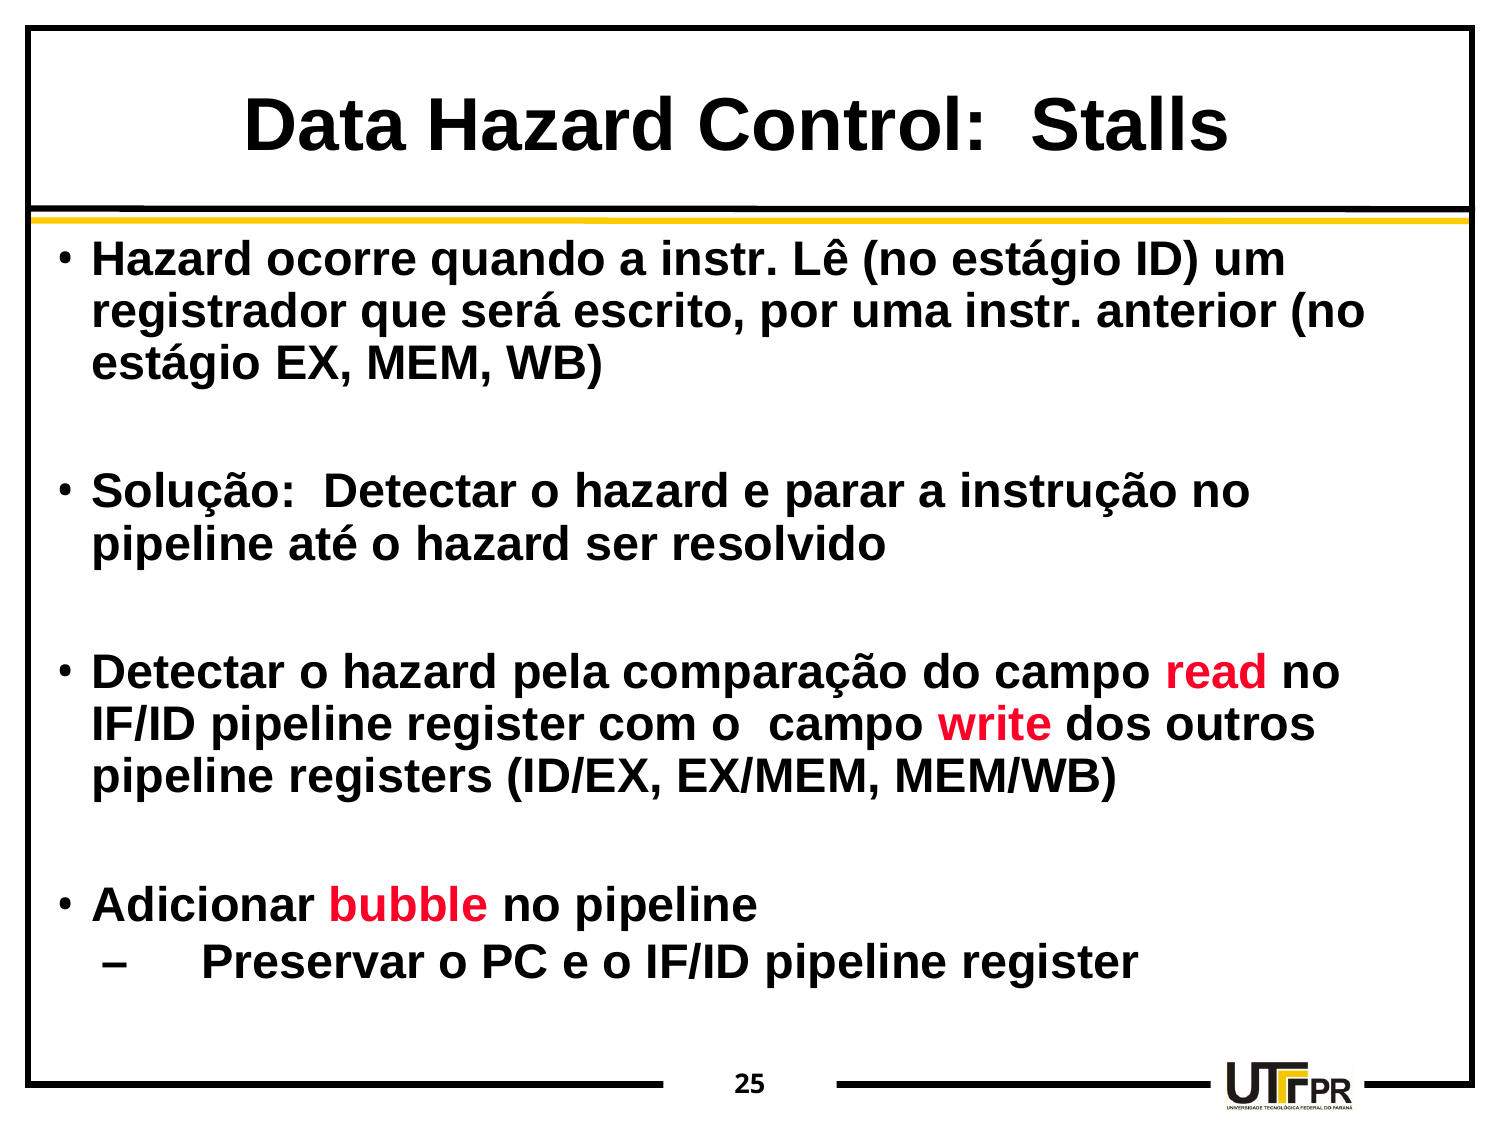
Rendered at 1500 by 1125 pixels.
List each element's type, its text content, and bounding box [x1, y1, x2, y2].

list Hazard ocorre quando a instr. Lê (no estágio ID) um registrador que será escrito, por uma instr. anterior (no estágio EX, MEM, WB) Solução: Detectar o hazard e parar a instrução no pipeline até o hazard ser resolvido Detectar o hazard pela comparação do campo read no IF/ID pipeline register com o campo write dos outros pipeline registers (ID/EX, EX/MEM, MEM/WB) Adicionar bubble no pipeline – Preservar o PC e o IF/ID pipeline register [41, 225, 1424, 1060]
title Data Hazard Control: Stalls [135, 30, 1311, 219]
picture [1226, 1062, 1353, 1110]
